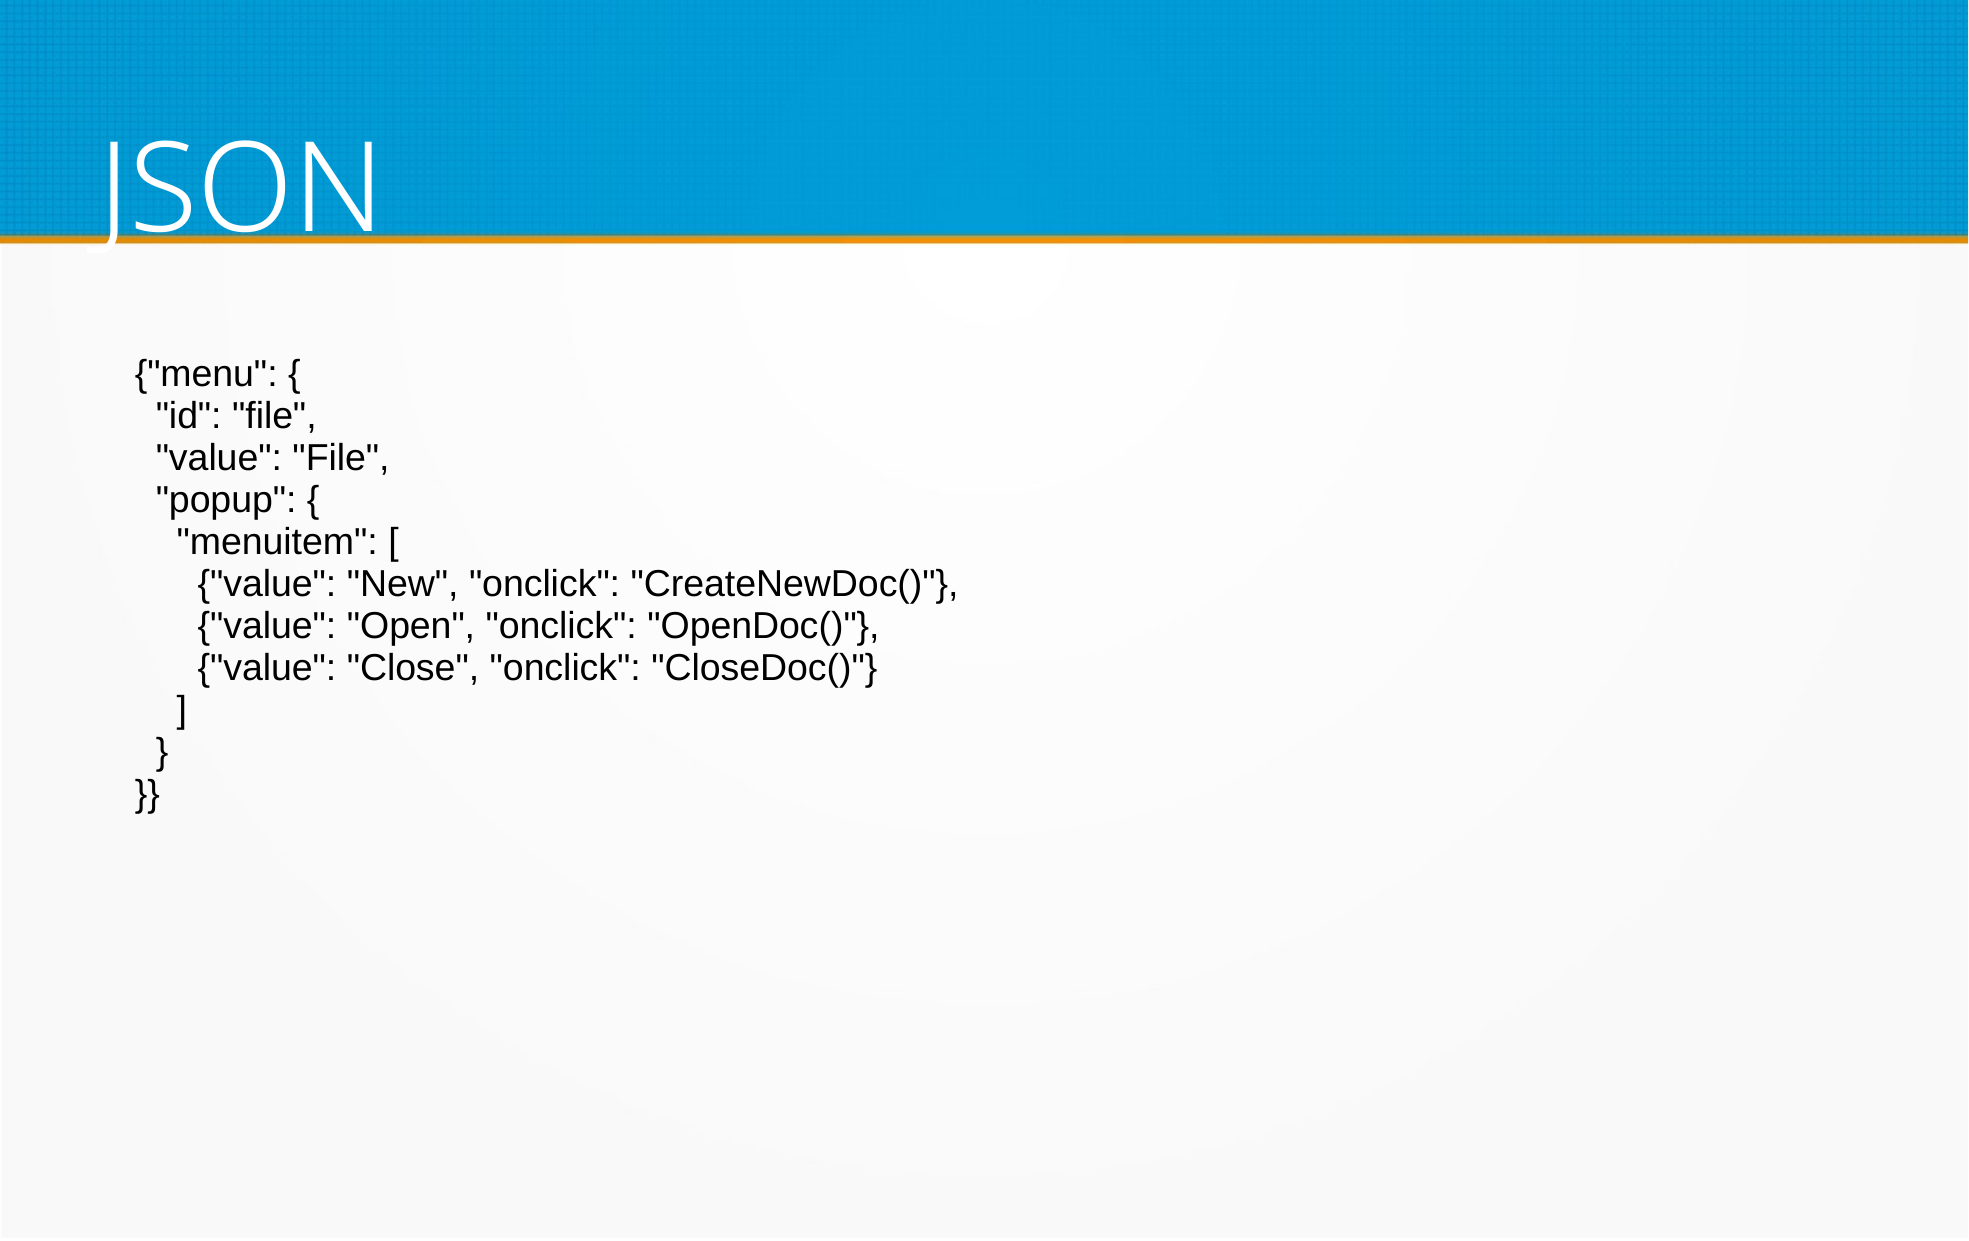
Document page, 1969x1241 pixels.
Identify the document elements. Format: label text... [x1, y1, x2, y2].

title JSON [98, 49, 1870, 257]
text_box {"menu": { "id": "file", "value": "File", "popup": { "menuitem": [ {"value": "New", "onclick": "CreateNewDoc()"}, {"value": "Open", "onclick": "OpenDoc()"}, {"value": "Close", "onclick": "CloseDoc()"} ] } }} [120, 345, 1771, 822]
picture [0, 233, 1969, 1241]
